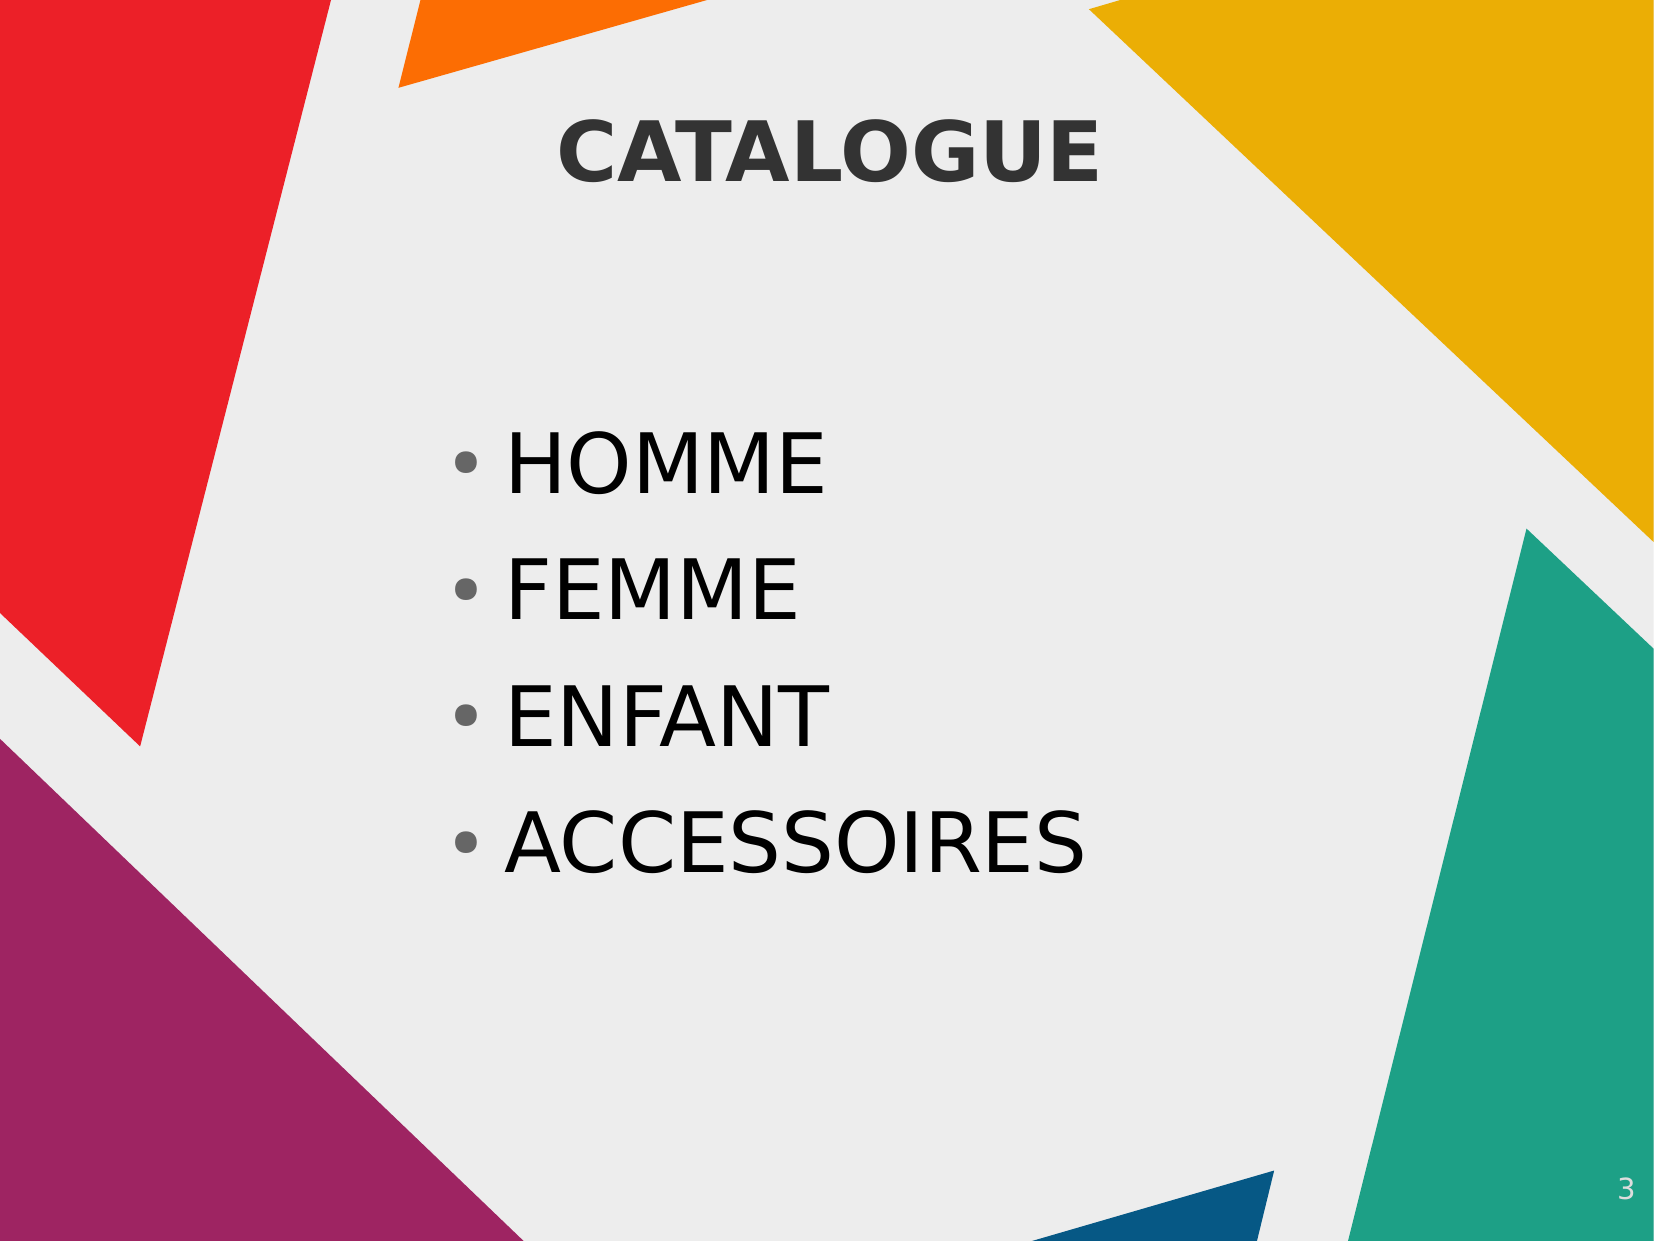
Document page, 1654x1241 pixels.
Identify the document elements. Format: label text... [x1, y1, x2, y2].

list HOMME FEMME ENFANT ACCESSOIRES [433, 416, 1321, 991]
title CATALOGUE [289, 49, 1372, 257]
